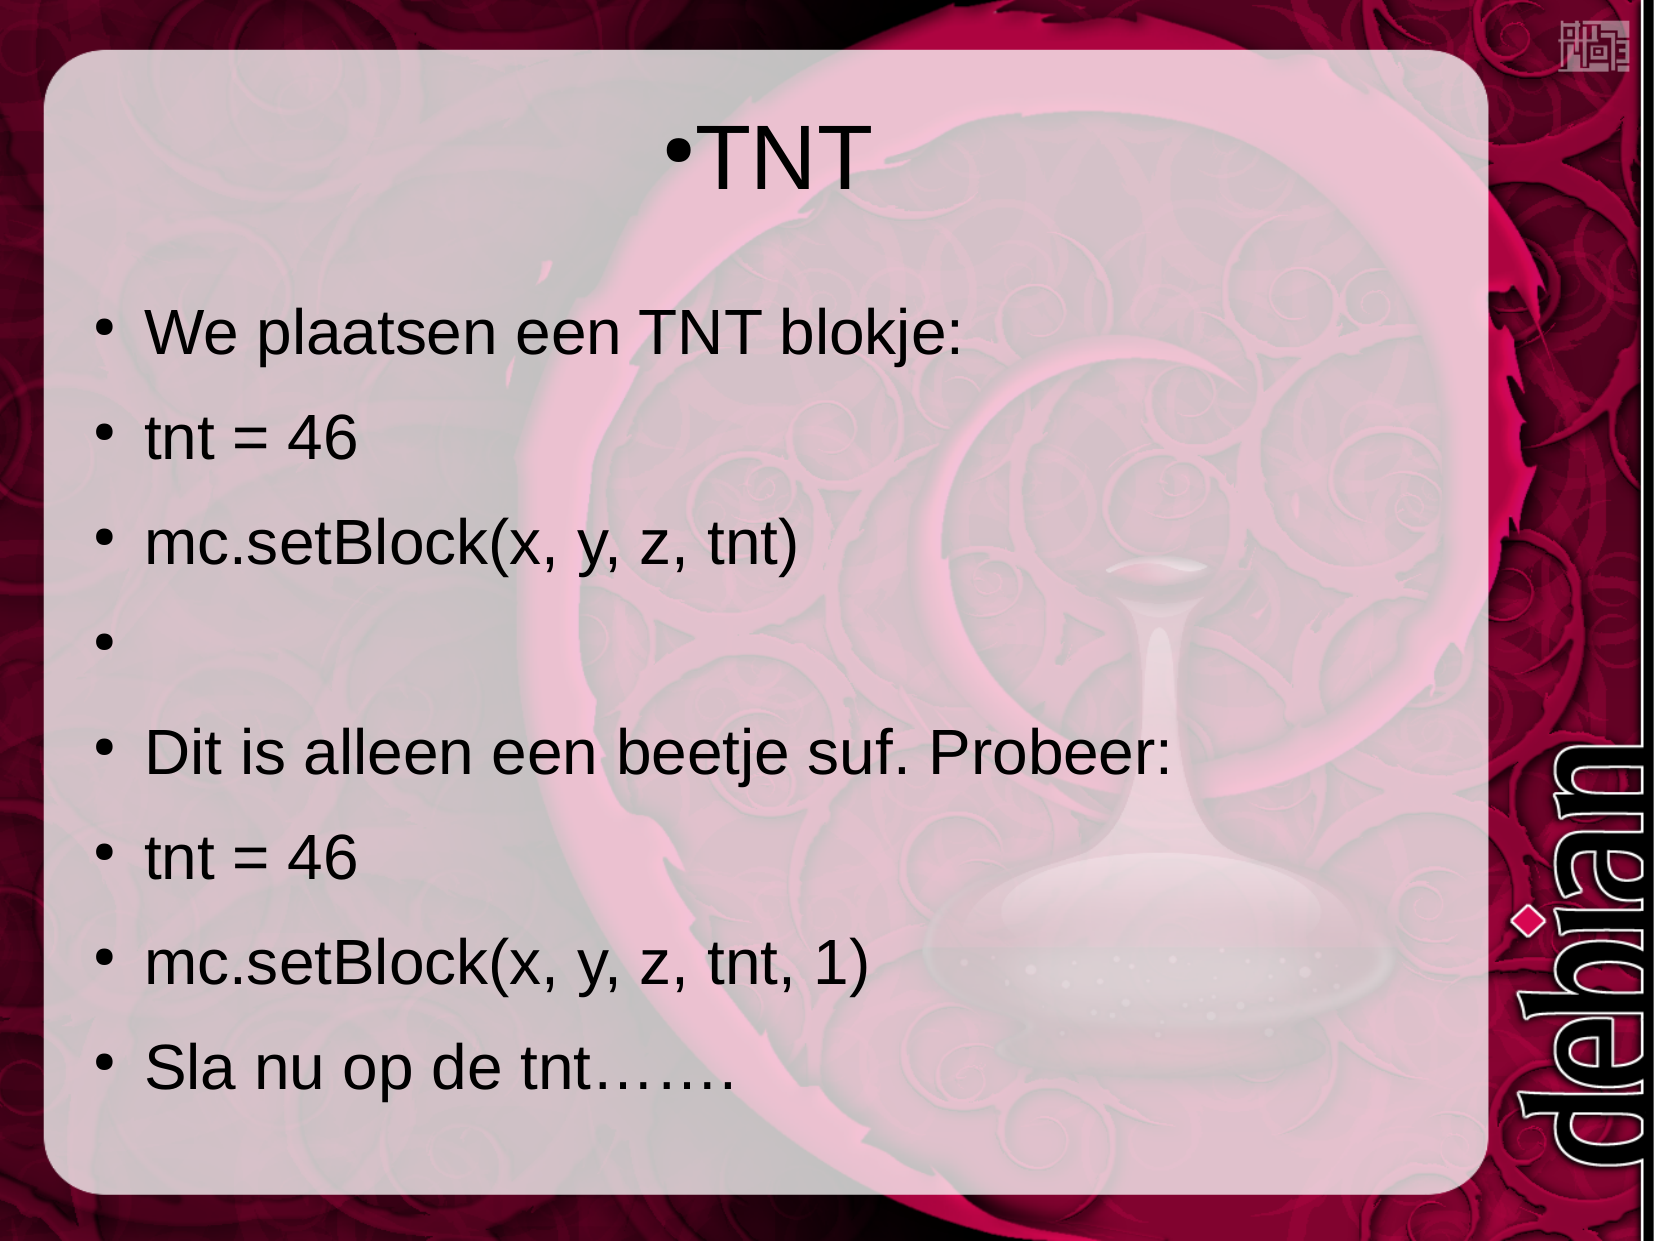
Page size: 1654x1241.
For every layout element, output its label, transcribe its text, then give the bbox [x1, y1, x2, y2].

picture [0, 0, 1654, 1241]
title TNT [59, 49, 1477, 257]
list We plaatsen een TNT blokje: tnt = 46 mc.setBlock(x, y, z, tnt) Dit is alleen een beetje suf. Probeer: tnt = 46 mc.setBlock(x, y, z, tnt, 1) Sla nu op de tnt……. [59, 290, 1477, 1109]
